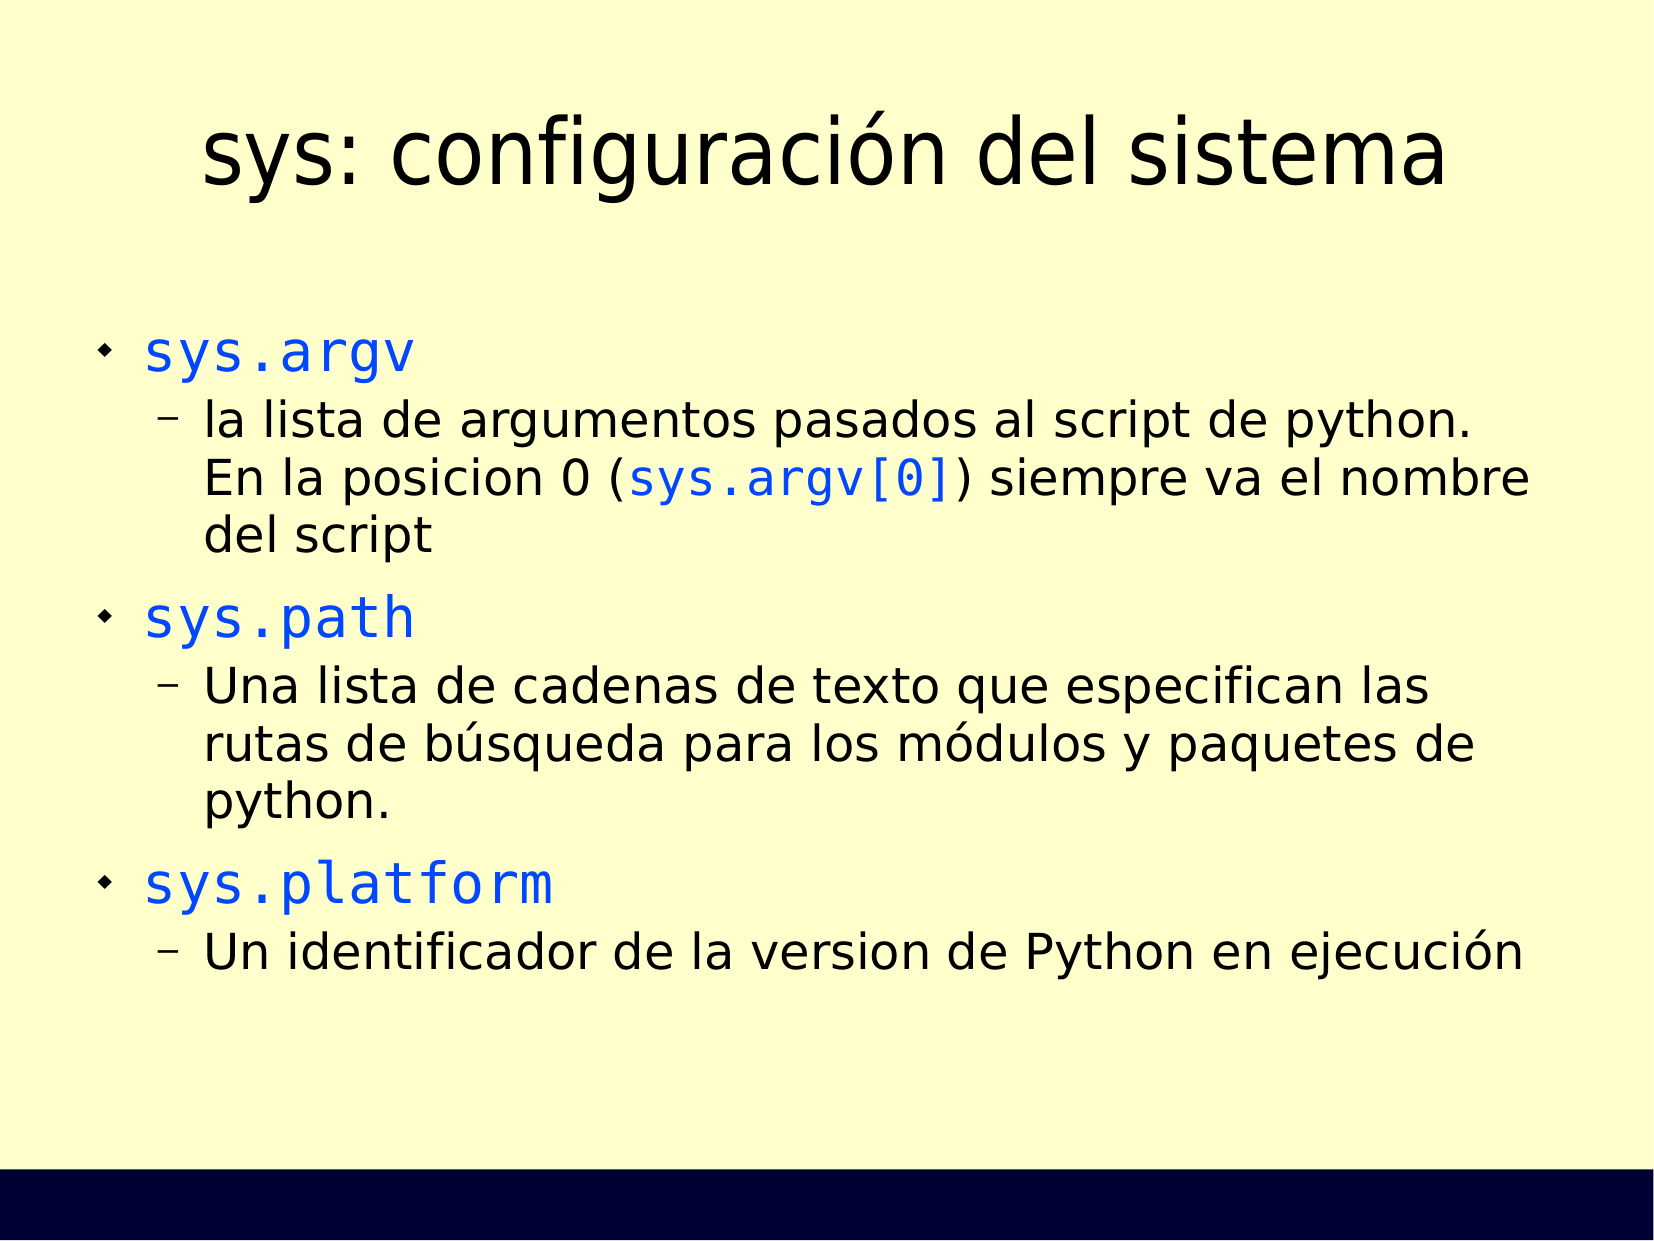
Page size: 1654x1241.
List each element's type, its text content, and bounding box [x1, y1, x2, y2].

list sys.argv la lista de argumentos pasados al script de python. En la posicion 0 (sys.argv[0]) siempre va el nombre del script sys.path Una lista de cadenas de texto que especifican las rutas de búsqueda para los módulos y paquetes de python. sys.platform Un identificador de la version de Python en ejecución [82, 290, 1538, 1010]
title sys: configuración del sistema [82, 49, 1571, 257]
